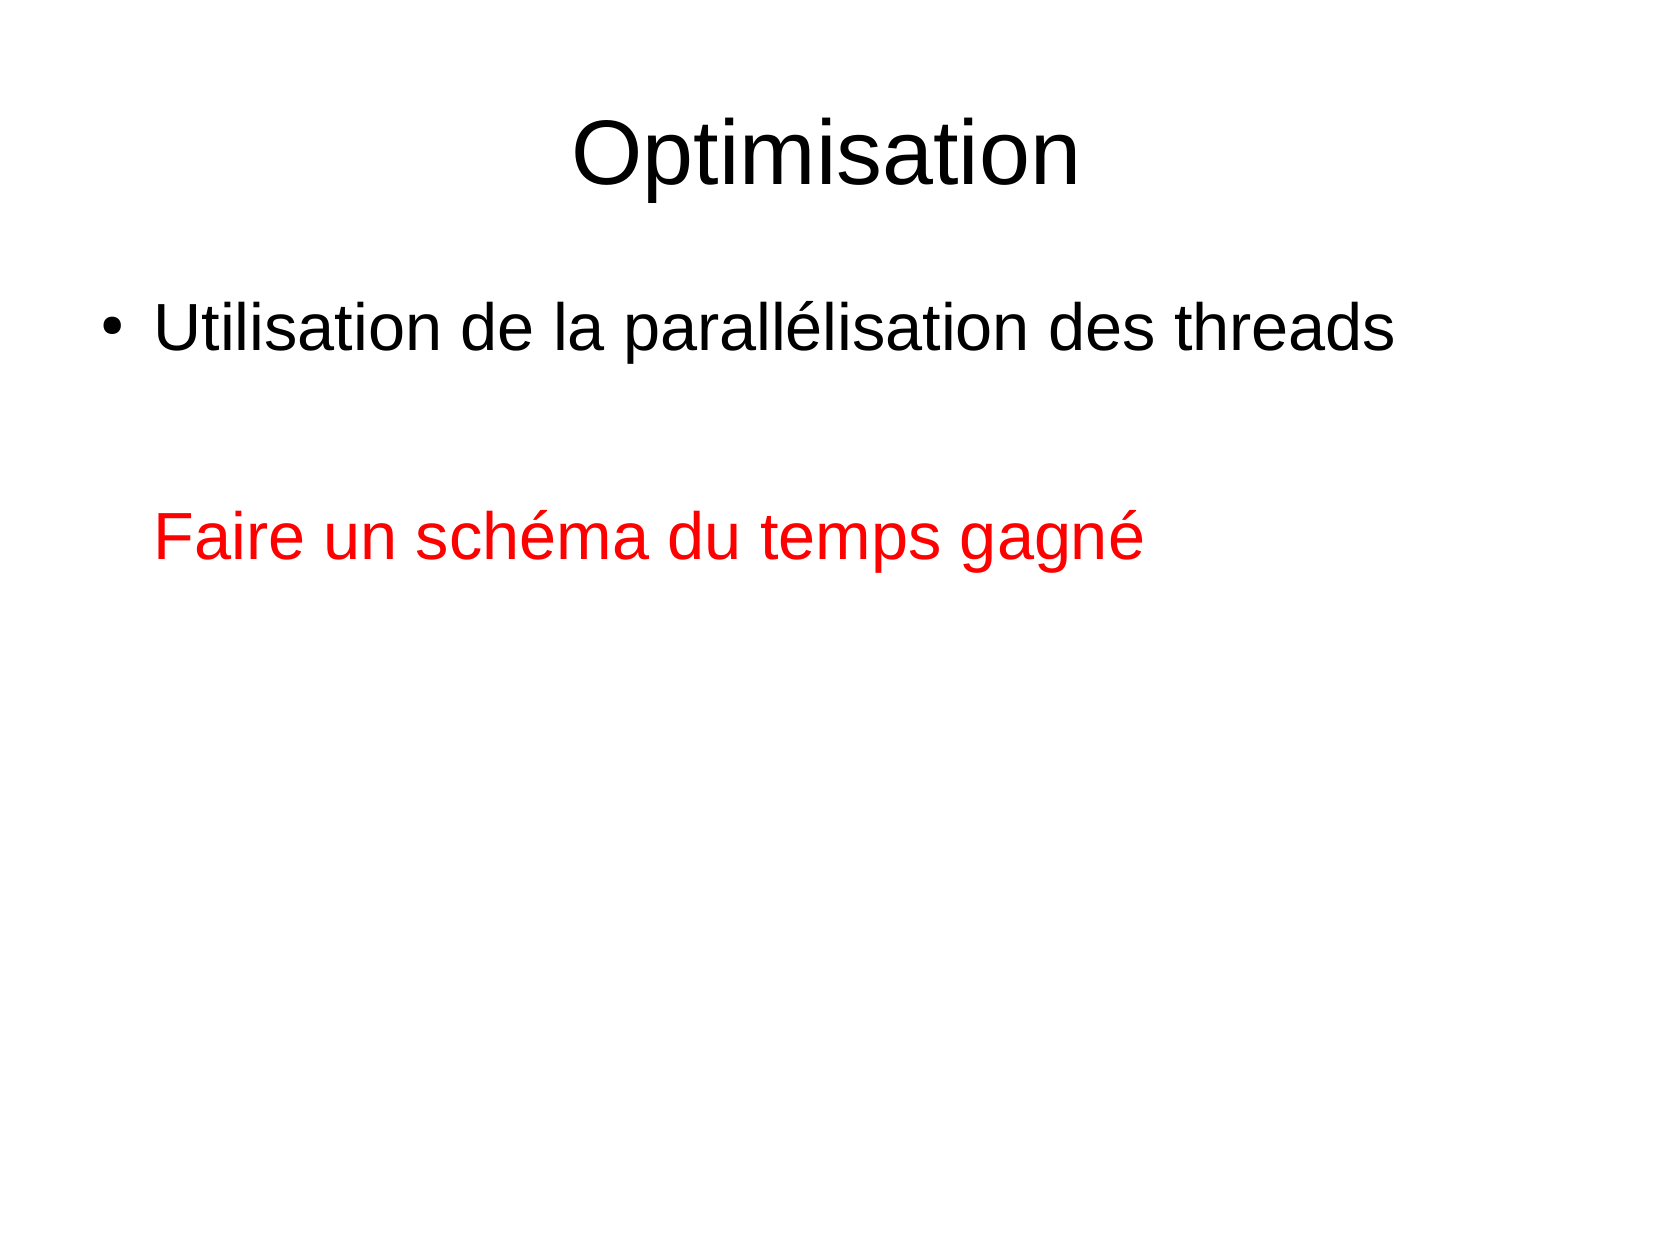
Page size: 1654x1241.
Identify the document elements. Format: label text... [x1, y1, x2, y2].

title Optimisation [82, 49, 1571, 257]
list Utilisation de la parallélisation des threads Faire un schéma du temps gagné [82, 290, 1571, 1109]
